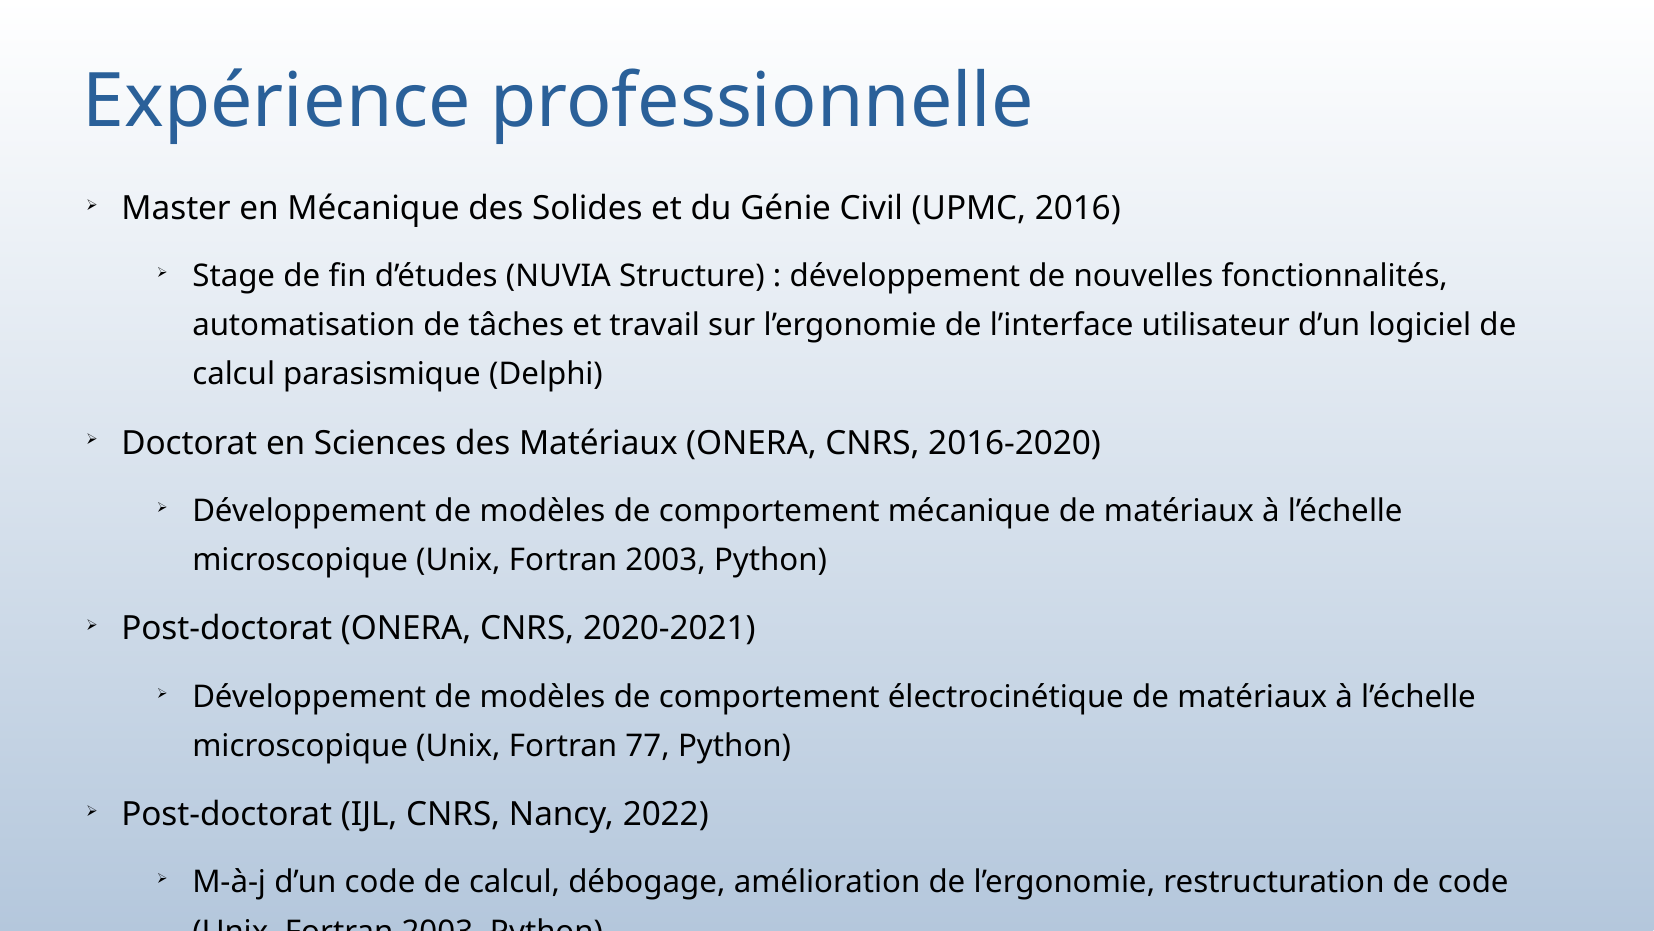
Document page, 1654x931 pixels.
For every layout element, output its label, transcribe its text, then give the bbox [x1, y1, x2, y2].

subtitle Master en Mécanique des Solides et du Génie Civil (UPMC, 2016) Stage de fin d’études (NUVIA Structure) : développement de nouvelles fonctionnalités, automatisation de tâches et travail sur l’ergonomie de l’interface utilisateur d’un logiciel de calcul parasismique (Delphi) Doctorat en Sciences des Matériaux (ONERA, CNRS, 2016-2020) Développement de modèles de comportement mécanique de matériaux à l’échelle microscopique (Unix, Fortran 2003, Python) Post-doctorat (ONERA, CNRS, 2020-2021) Développement de modèles de comportement électrocinétique de matériaux à l’échelle microscopique (Unix, Fortran 77, Python) Post-doctorat (IJL, CNRS, Nancy, 2022) M-à-j d’un code de calcul, débogage, amélioration de l’ergonomie, restructuration de code (Unix, Fortran 2003, Python) [86, 177, 1575, 903]
title Expérience professionnelle [82, 19, 1571, 175]
